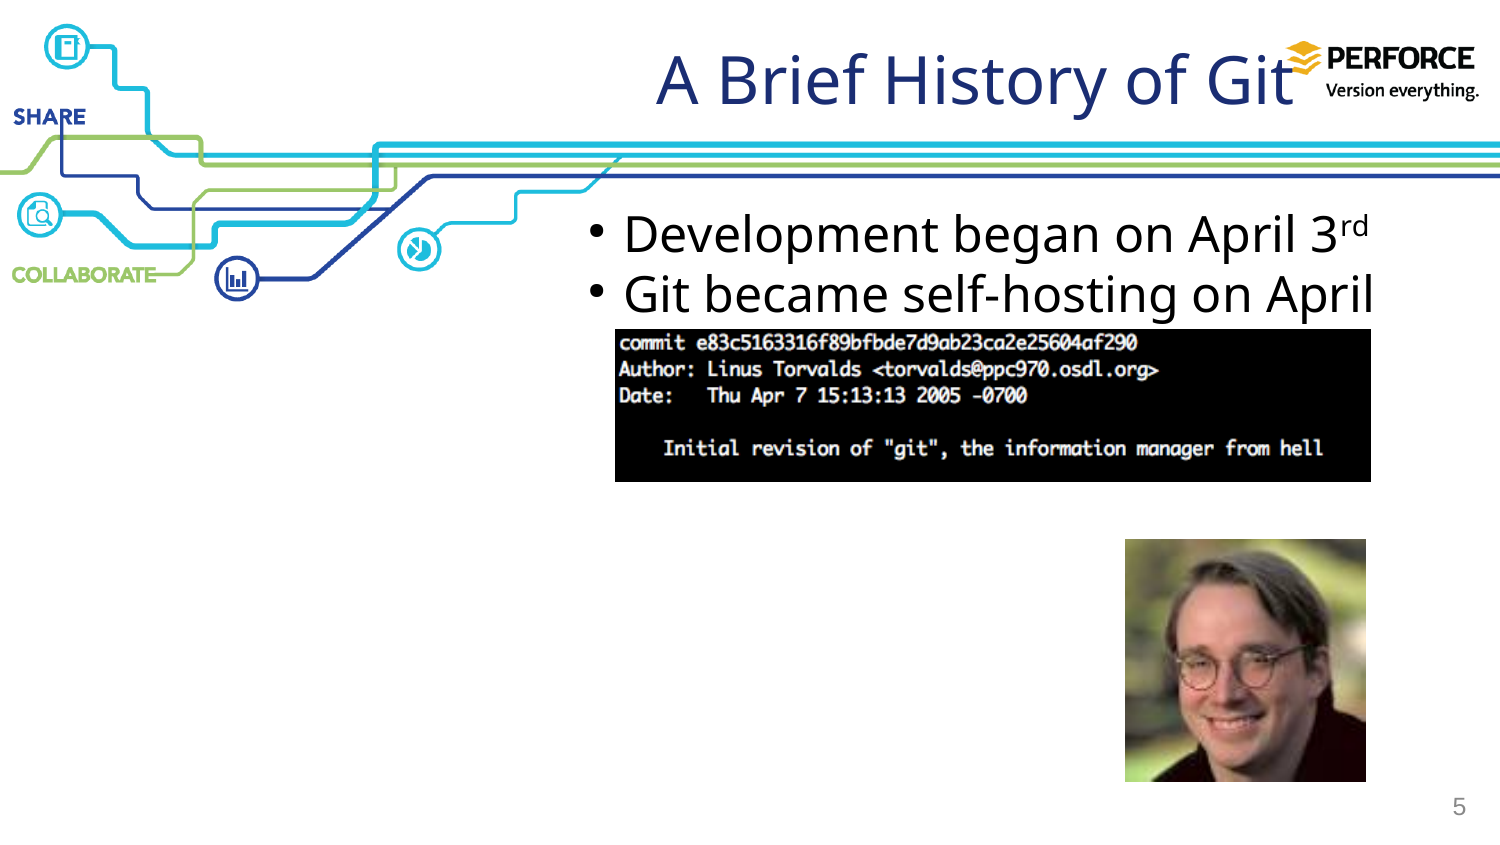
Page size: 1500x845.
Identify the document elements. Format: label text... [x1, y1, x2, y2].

text_box <number> [1131, 782, 1482, 828]
text_box Development began on April 3rd Git became self-hosting on April 7th [573, 195, 1444, 390]
title A Brief History of Git [641, 30, 1500, 126]
picture [0, 0, 1500, 845]
